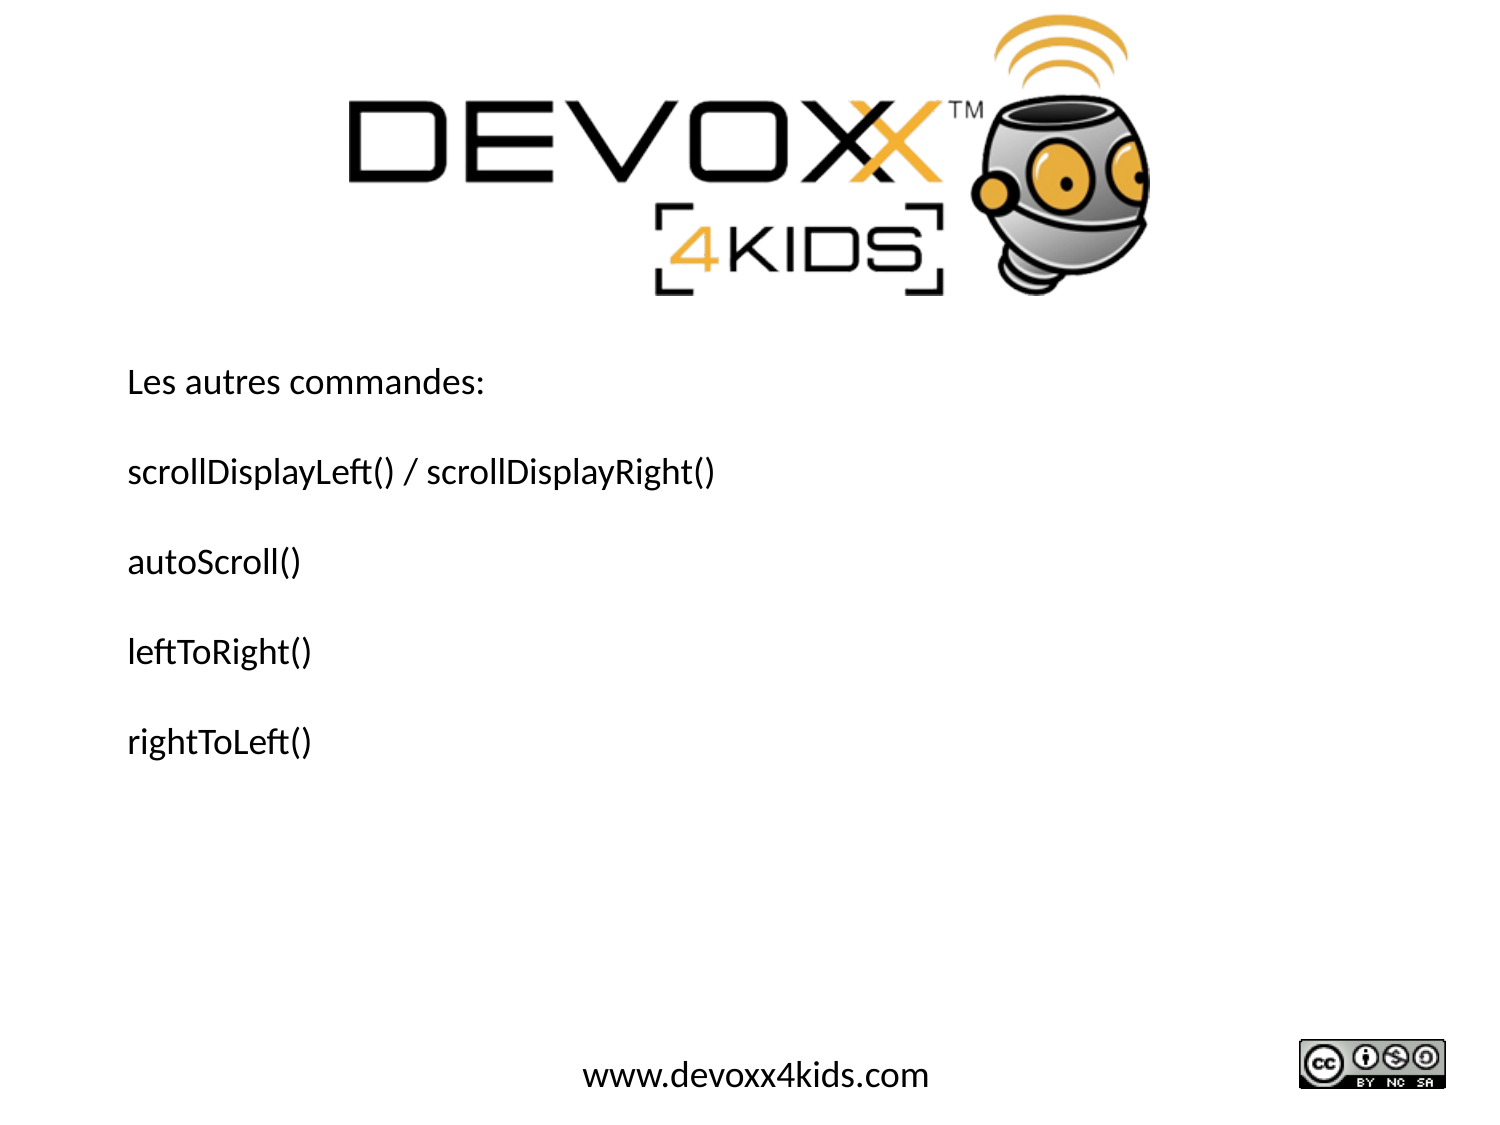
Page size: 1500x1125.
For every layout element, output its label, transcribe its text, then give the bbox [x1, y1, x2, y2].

title Les autres commandes: scrollDisplayLeft() / scrollDisplayRight() autoScroll() leftToRight() rightToLeft() [112, 349, 1388, 1028]
picture [1299, 1039, 1446, 1089]
picture [349, 14, 1150, 296]
